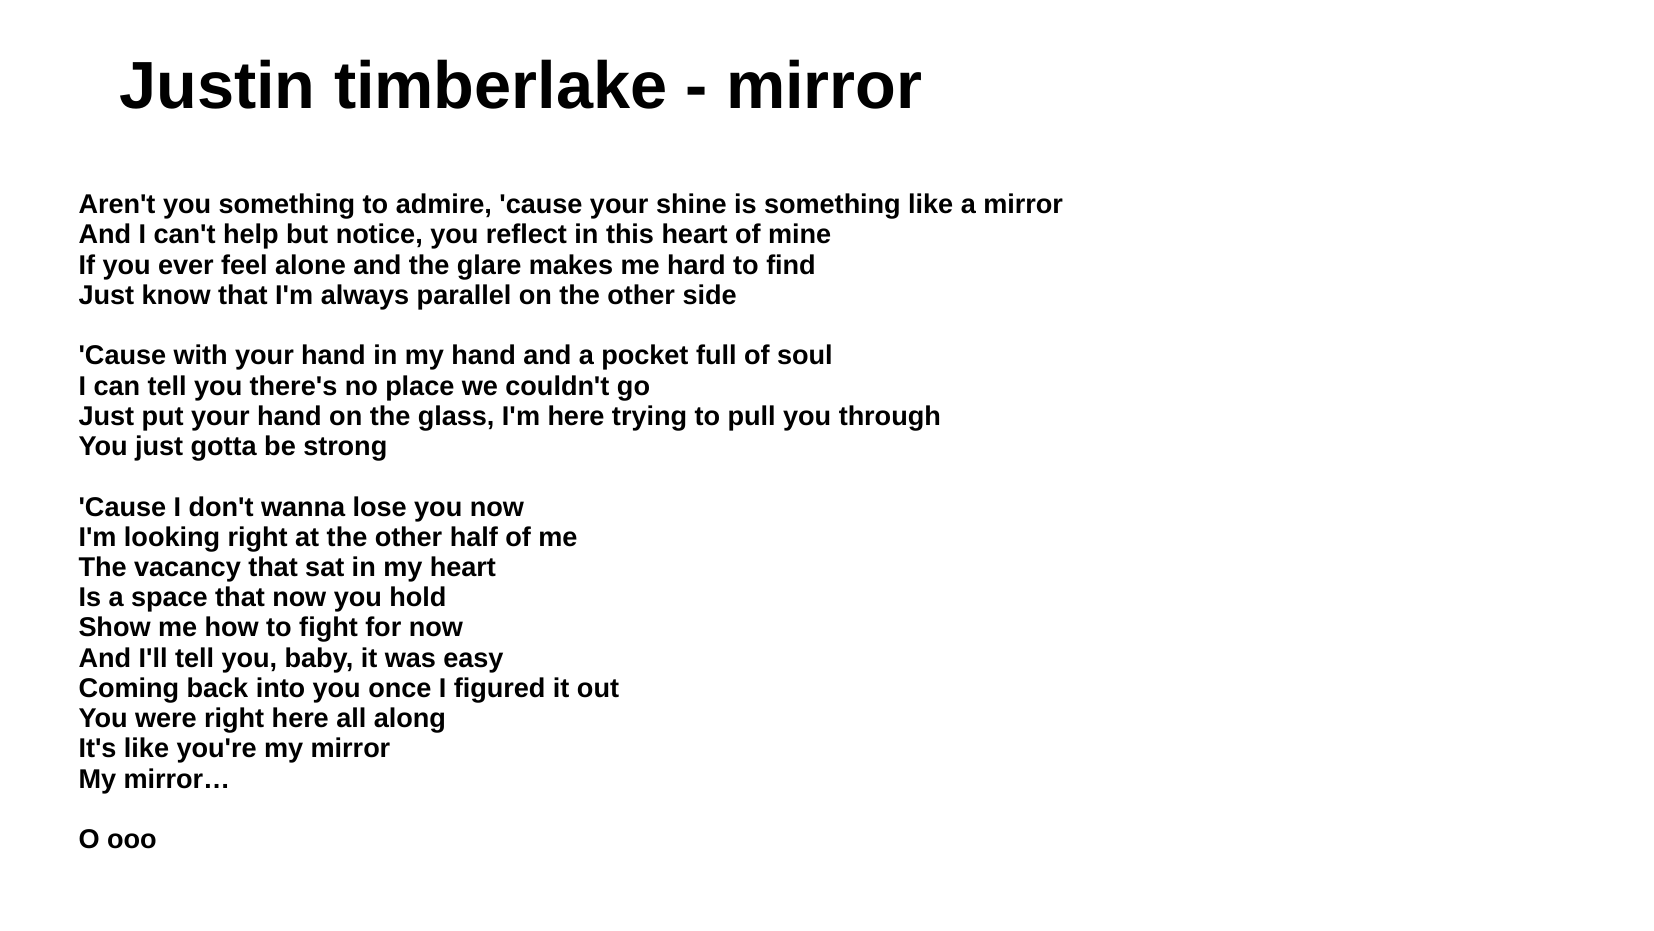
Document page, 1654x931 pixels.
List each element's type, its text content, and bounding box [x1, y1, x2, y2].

text_box Aren't you something to admire, 'cause your shine is something like a mirror And I can't help but notice, you reflect in this heart of mine If you ever feel alone and the glare makes me hard to find Just know that I'm always parallel on the other side 'Cause with your hand in my hand and a pocket full of soul I can tell you there's no place we couldn't go Just put your hand on the glass, I'm here trying to pull you through You just gotta be strong 'Cause I don't wanna lose you now I'm looking right at the other half of me The vacancy that sat in my heart Is a space that now you hold Show me how to fight for now And I'll tell you, baby, it was easy Coming back into you once I figured it out You were right here all along It's like you're my mirror My mirror… O ooo [63, 181, 1351, 869]
text_box Justin timberlake - mirror [105, 41, 983, 136]
